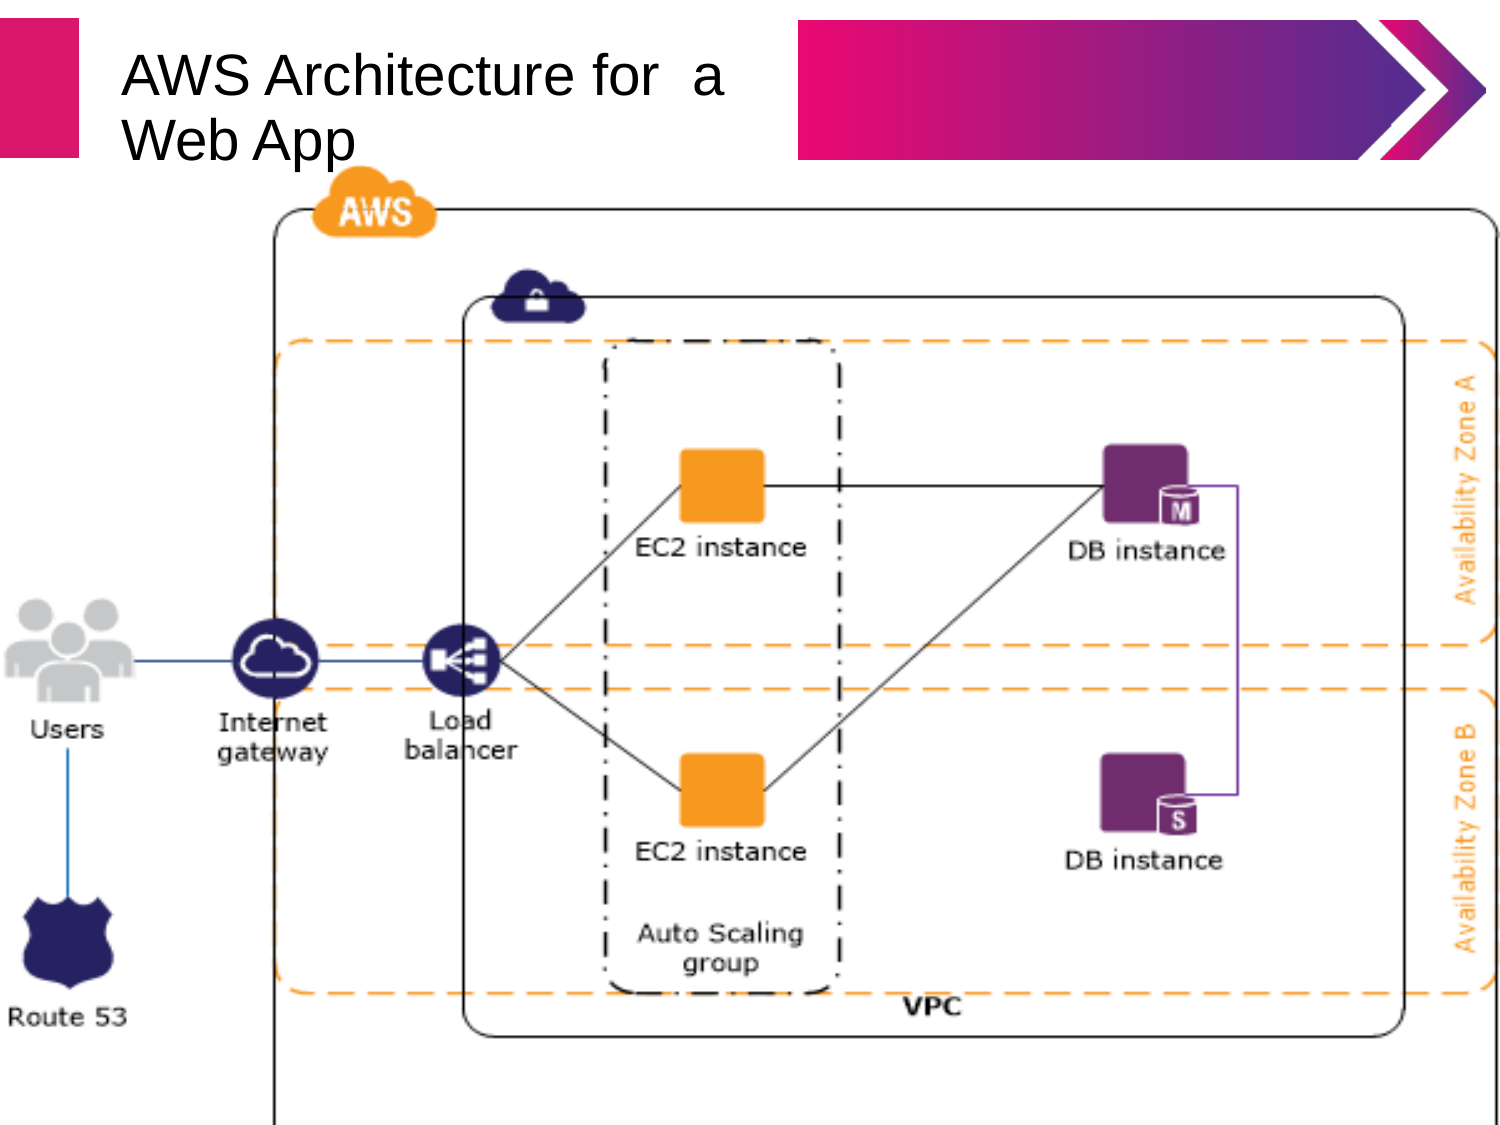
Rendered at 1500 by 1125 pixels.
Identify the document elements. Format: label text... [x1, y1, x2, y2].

picture [798, 20, 1486, 160]
picture [0, 165, 1500, 1125]
text_box AWS Architecture for a Web App [106, 35, 863, 181]
